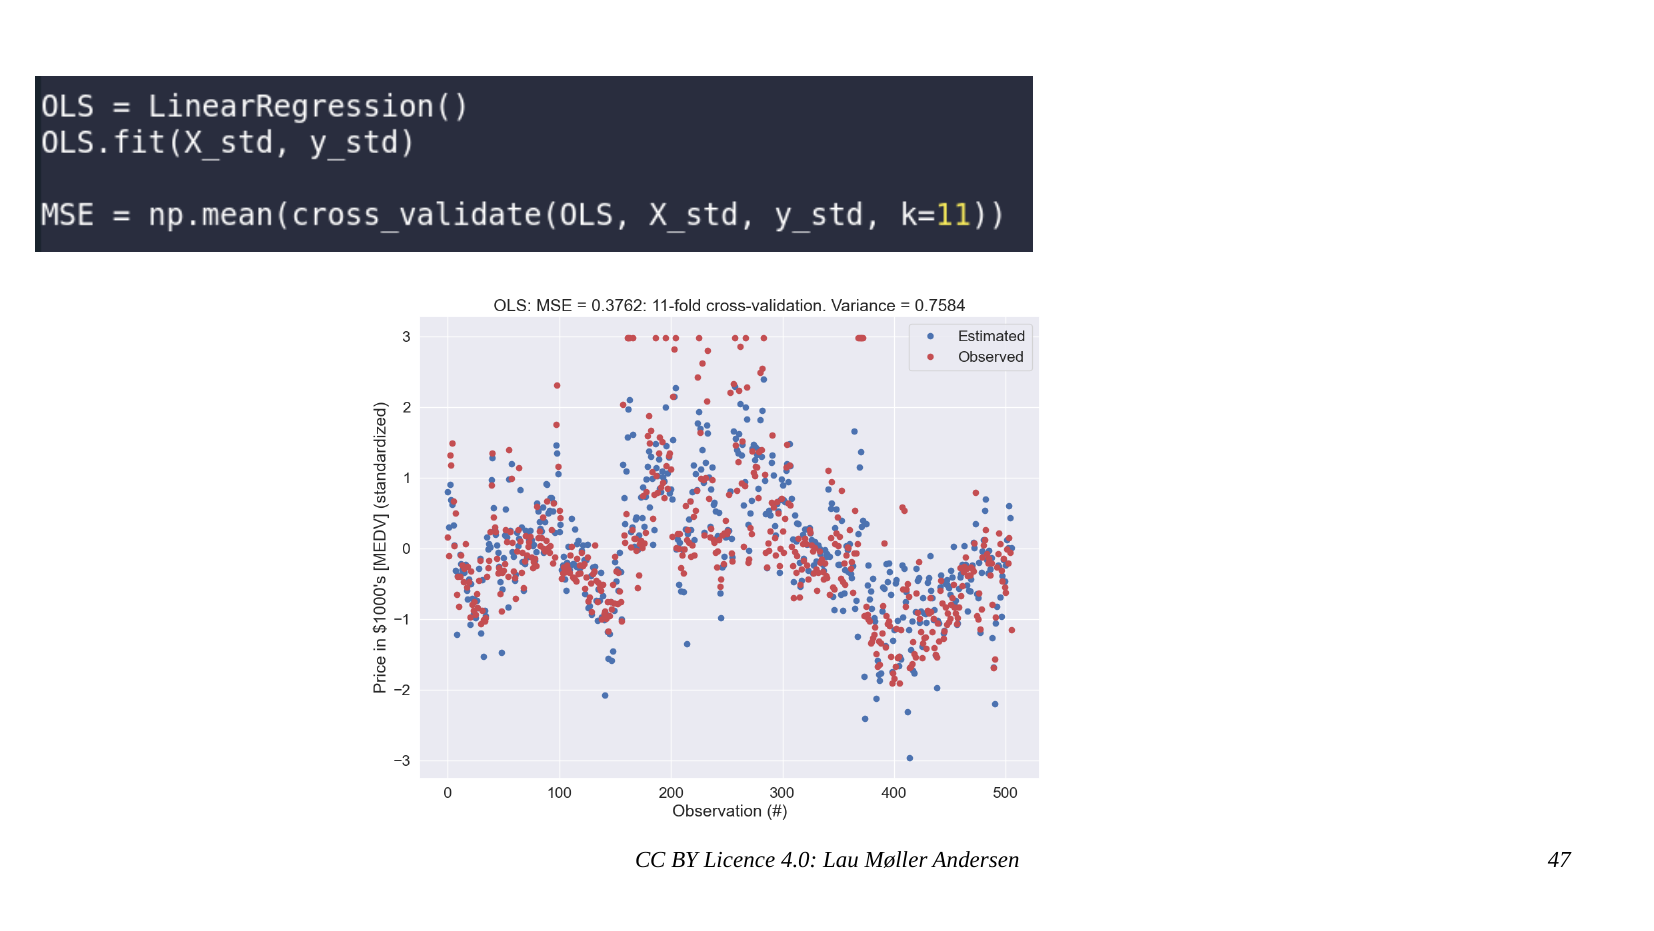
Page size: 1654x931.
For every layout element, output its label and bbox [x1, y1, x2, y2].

picture [354, 281, 1063, 833]
picture [35, 76, 1033, 252]
